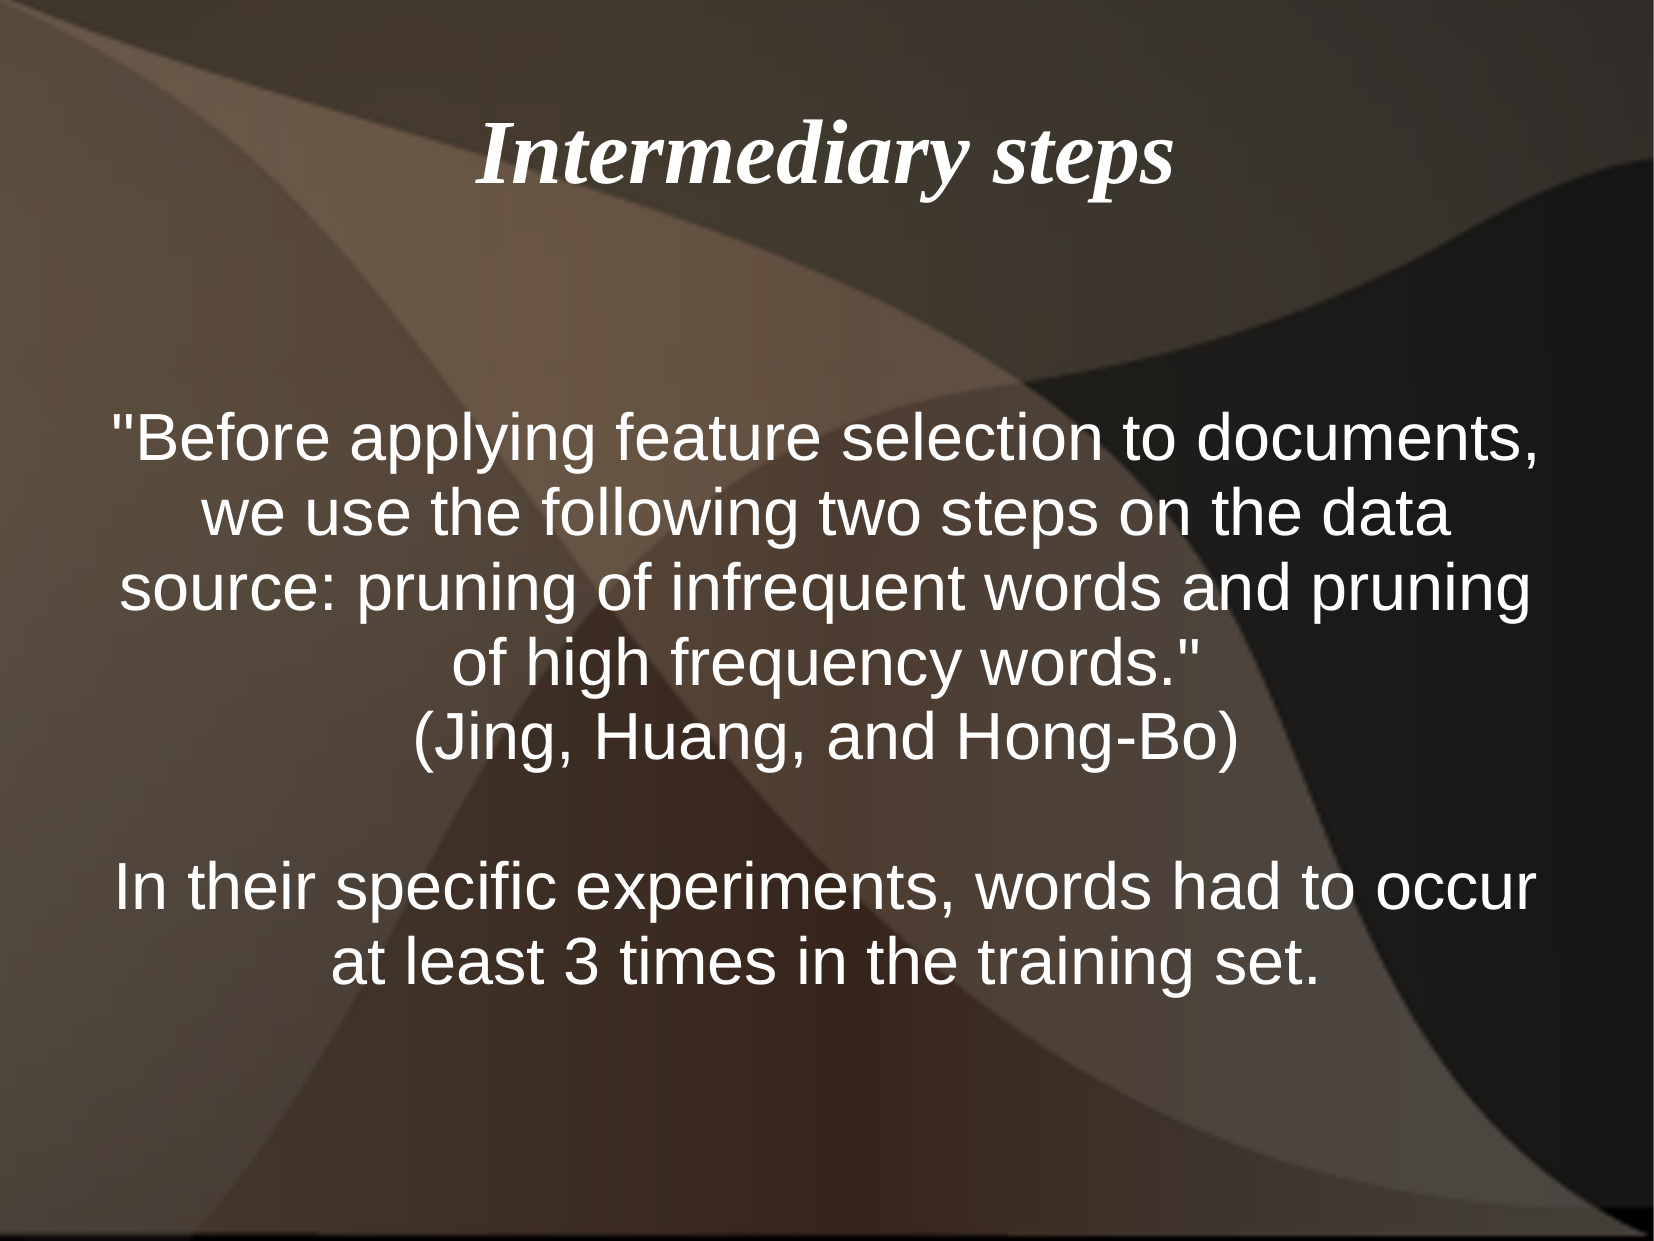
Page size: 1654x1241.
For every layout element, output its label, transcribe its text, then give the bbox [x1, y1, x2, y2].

subtitle "Before applying feature selection to documents, we use the following two steps on the data source: pruning of infrequent words and pruning of high frequency words." (Jing, Huang, and Hong-Bo) In their specific experiments, words had to occur at least 3 times in the training set. [82, 297, 1571, 1102]
picture [0, 0, 1654, 1241]
title Intermediary steps [82, 56, 1571, 250]
